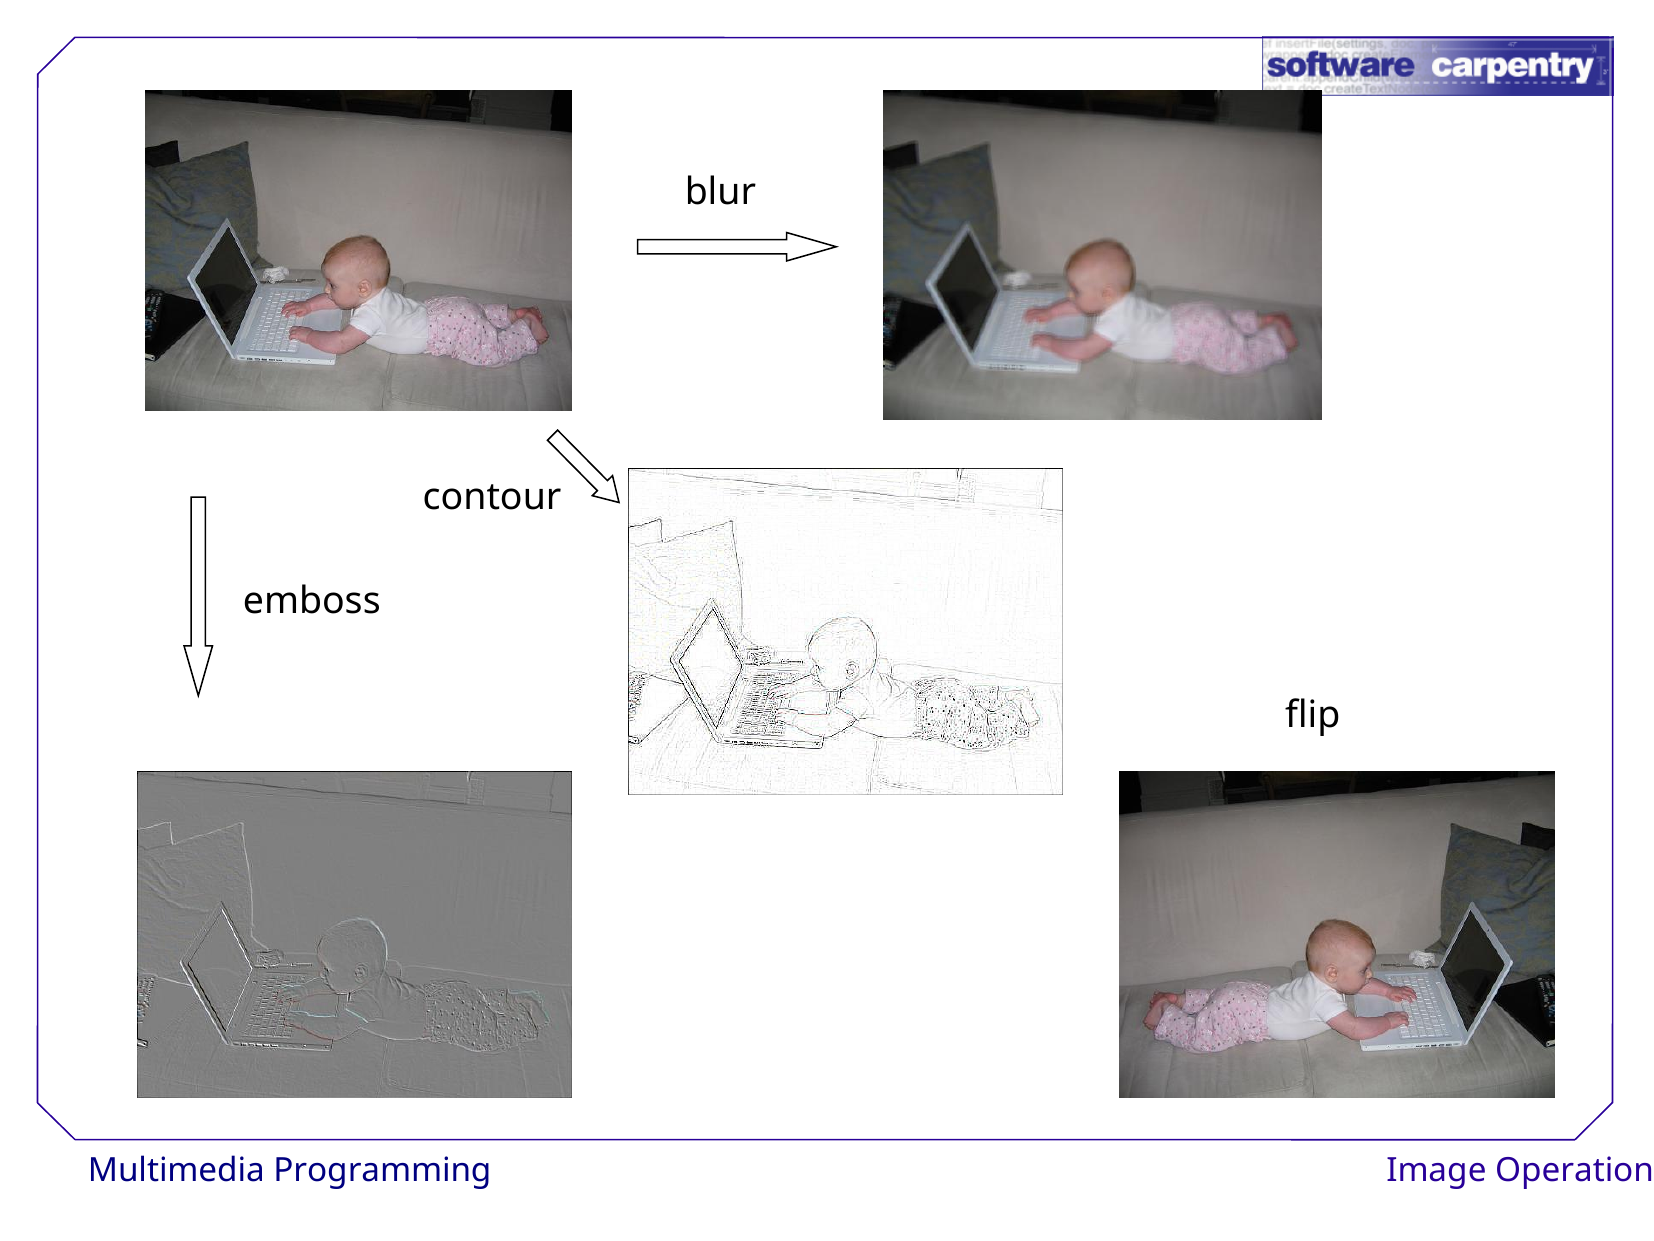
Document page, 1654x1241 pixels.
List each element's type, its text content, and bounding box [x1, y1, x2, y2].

text_box flip [1270, 686, 1356, 744]
picture [883, 36, 1614, 420]
picture [1119, 771, 1555, 1098]
picture [145, 90, 572, 411]
picture [137, 771, 572, 1098]
text_box contour [408, 468, 577, 527]
text_box blur [670, 163, 772, 221]
picture [628, 468, 1063, 795]
text_box emboss [228, 572, 396, 631]
